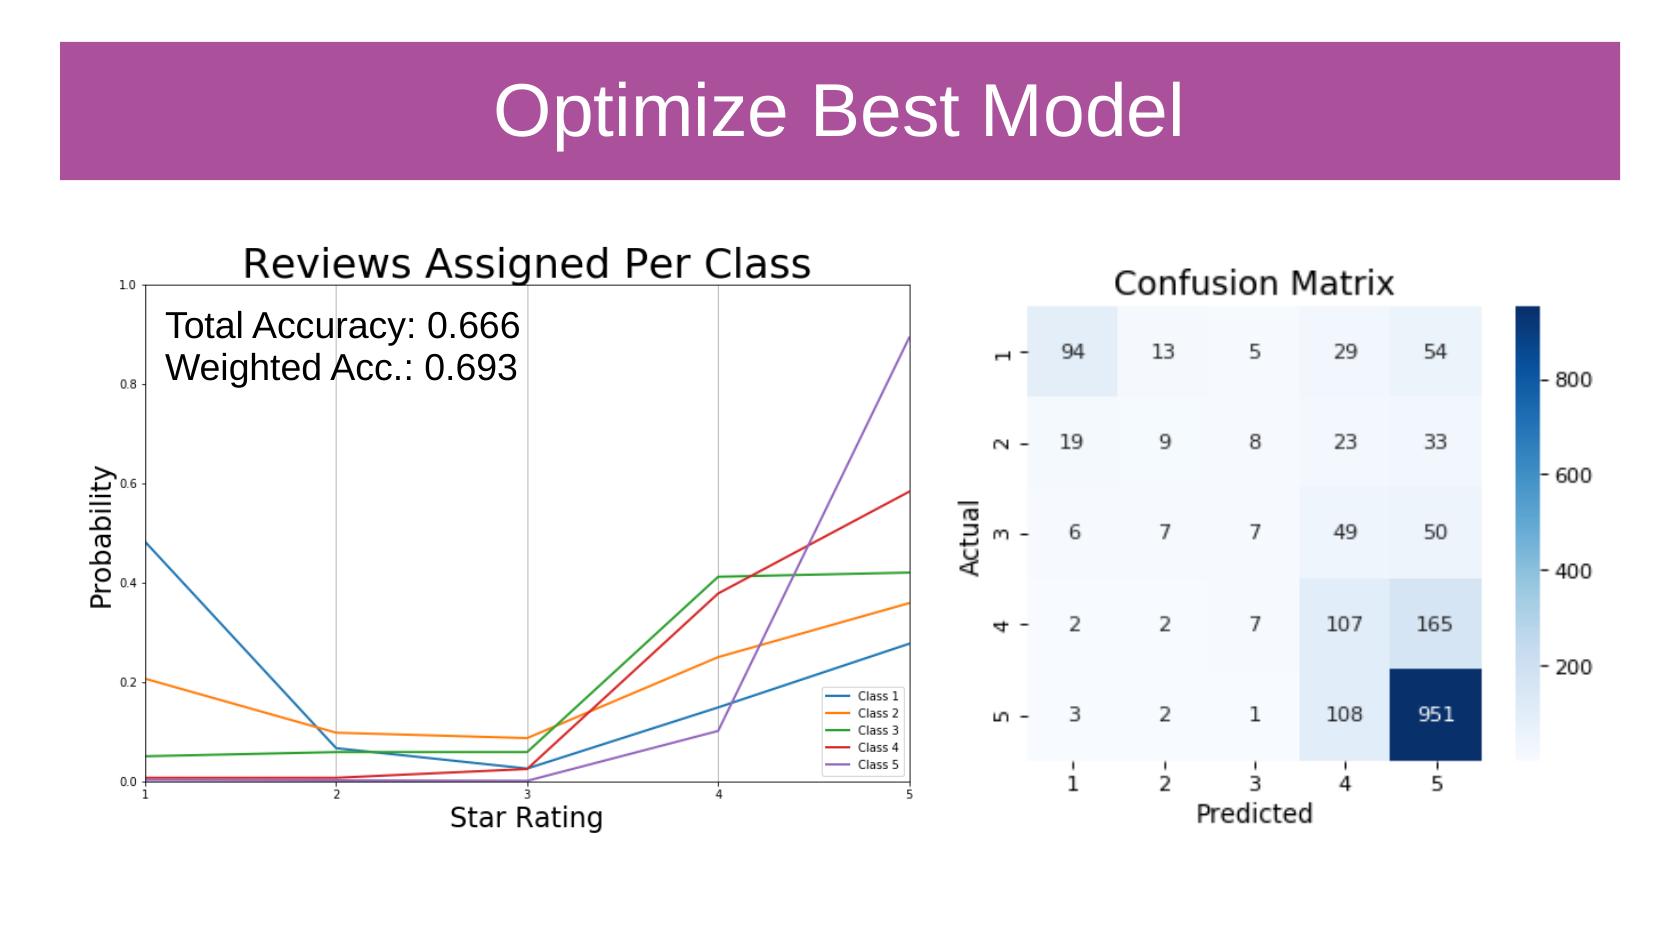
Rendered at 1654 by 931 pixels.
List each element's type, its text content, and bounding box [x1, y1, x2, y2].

picture [945, 254, 1608, 844]
title Total Accuracy: 0.666 Weighted Acc.: 0.693 [165, 288, 601, 406]
title Optimize Best Model [60, 41, 1621, 181]
picture [79, 239, 921, 841]
